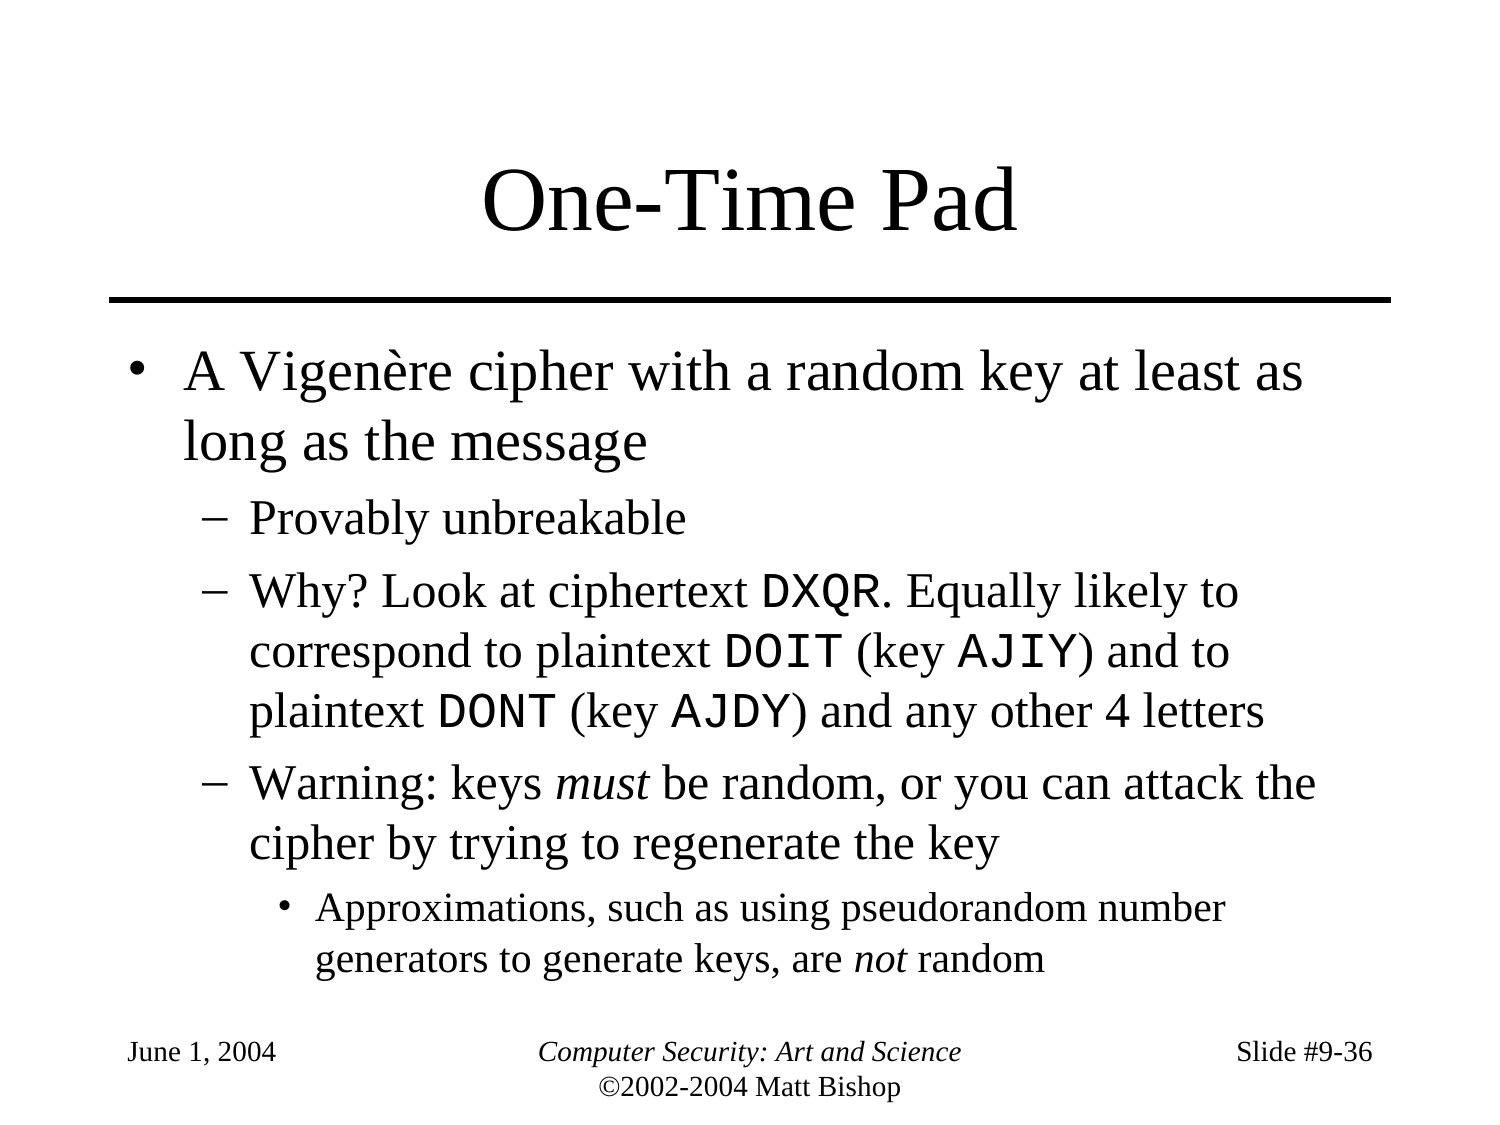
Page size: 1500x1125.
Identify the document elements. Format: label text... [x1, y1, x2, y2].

list A Vigenère cipher with a random key at least as long as the message Provably unbreakable Why? Look at ciphertext DXQR. Equally likely to correspond to plaintext DOIT (key AJIY) and to plaintext DONT (key AJDY) and any other 4 letters Warning: keys must be random, or you can attack the cipher by trying to regenerate the key Approximations, such as using pseudorandom number generators to generate keys, are not random [112, 324, 1388, 1000]
title One-Time Pad [112, 99, 1388, 288]
